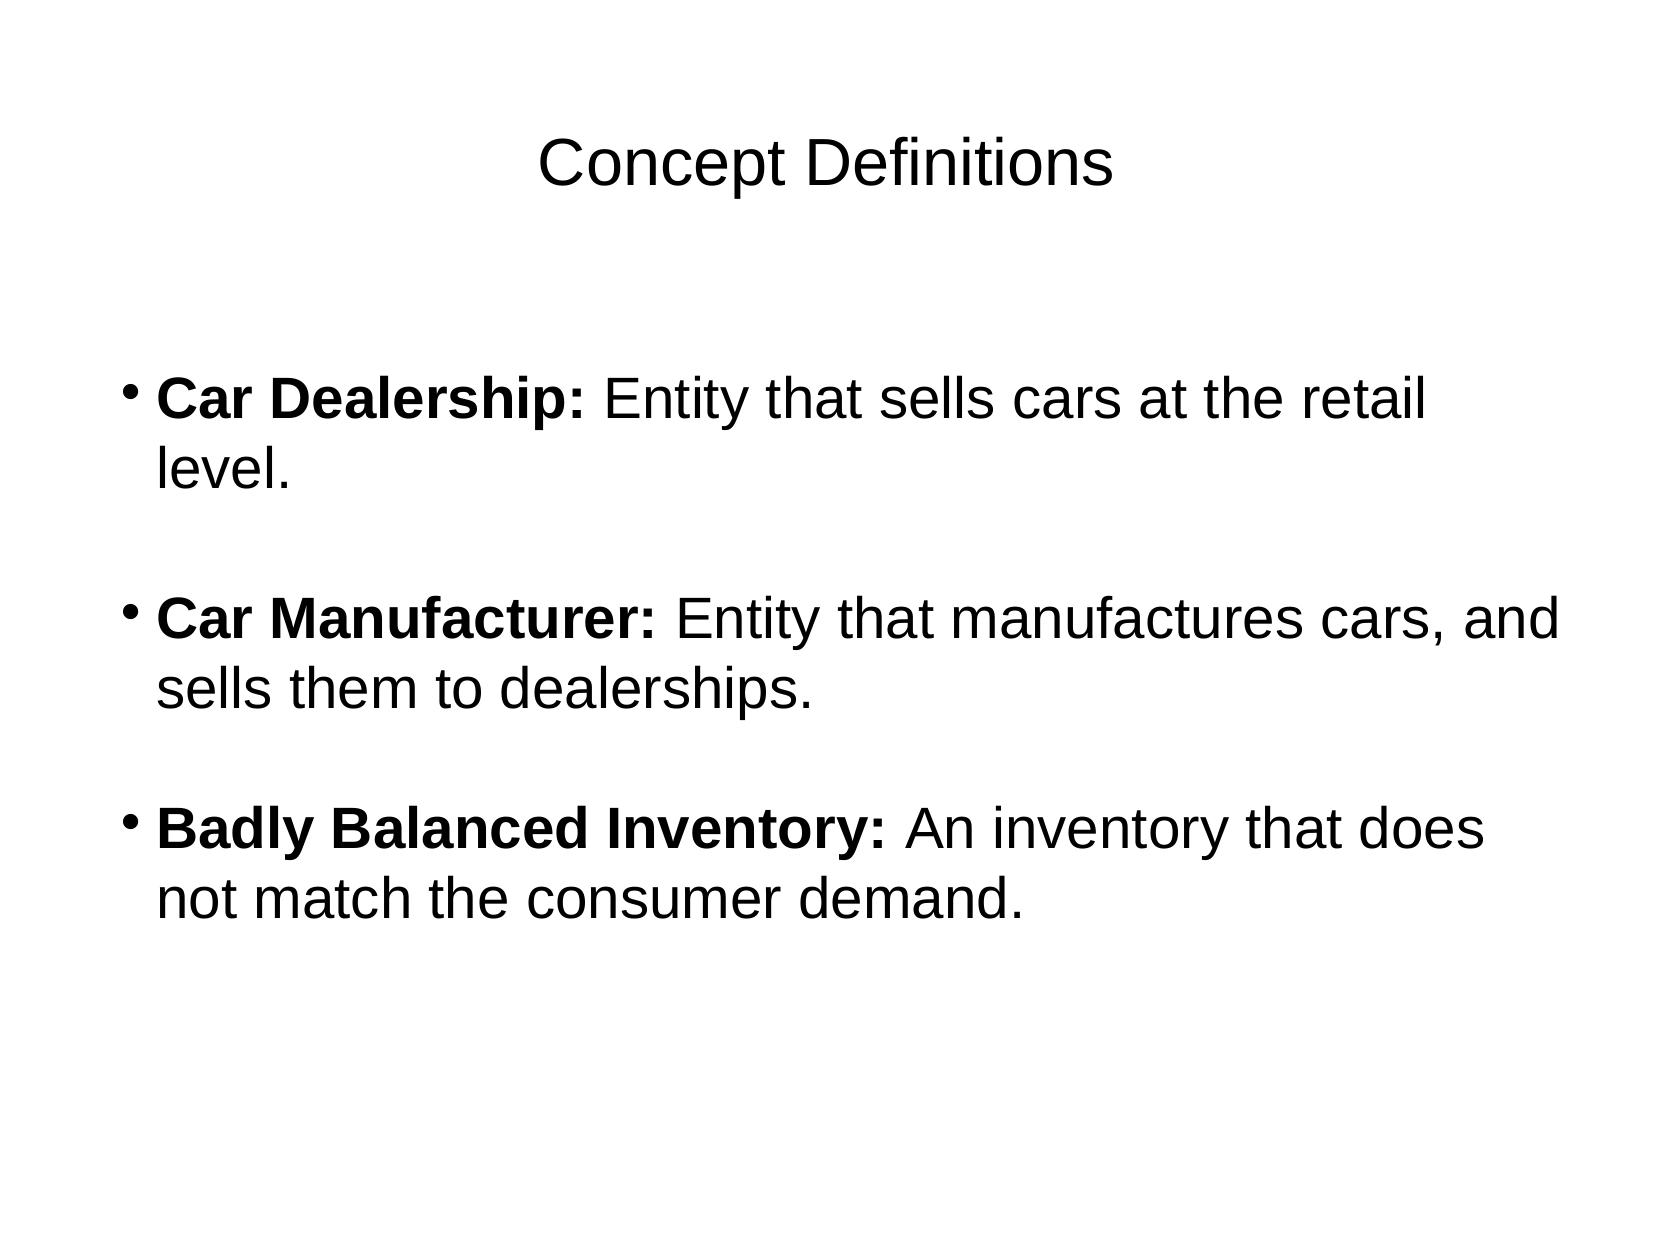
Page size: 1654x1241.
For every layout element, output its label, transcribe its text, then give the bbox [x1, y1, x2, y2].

text_box Car Dealership: Entity that sells cars at the retail level. Car Manufacturer: Entity that manufactures cars, and sells them to dealerships. Badly Balanced Inventory: An inventory that does not match the consumer demand. [82, 290, 1571, 1010]
text_box Concept Definitions [82, 55, 1571, 263]
